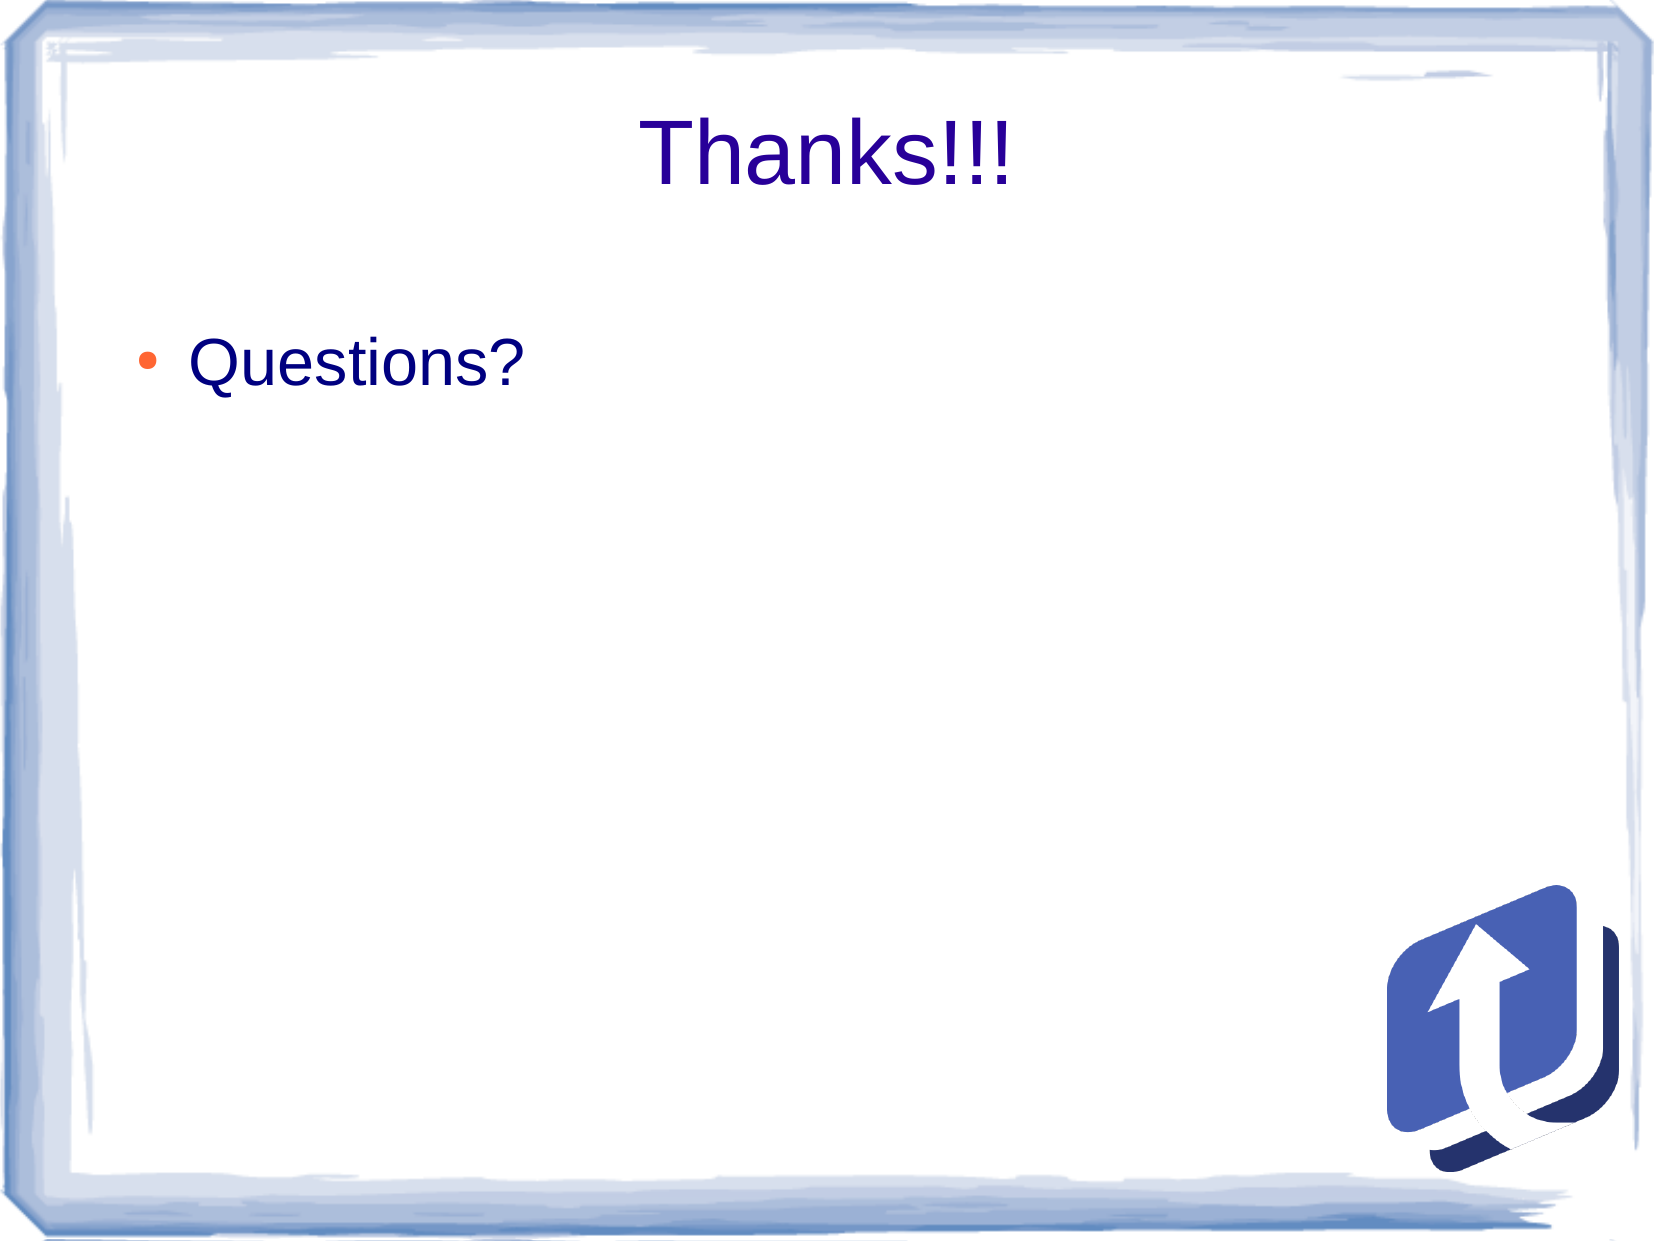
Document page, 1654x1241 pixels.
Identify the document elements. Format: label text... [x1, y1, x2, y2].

list Questions? [118, 324, 1571, 1129]
title Thanks!!! [82, 56, 1571, 250]
picture [0, 0, 1654, 1241]
